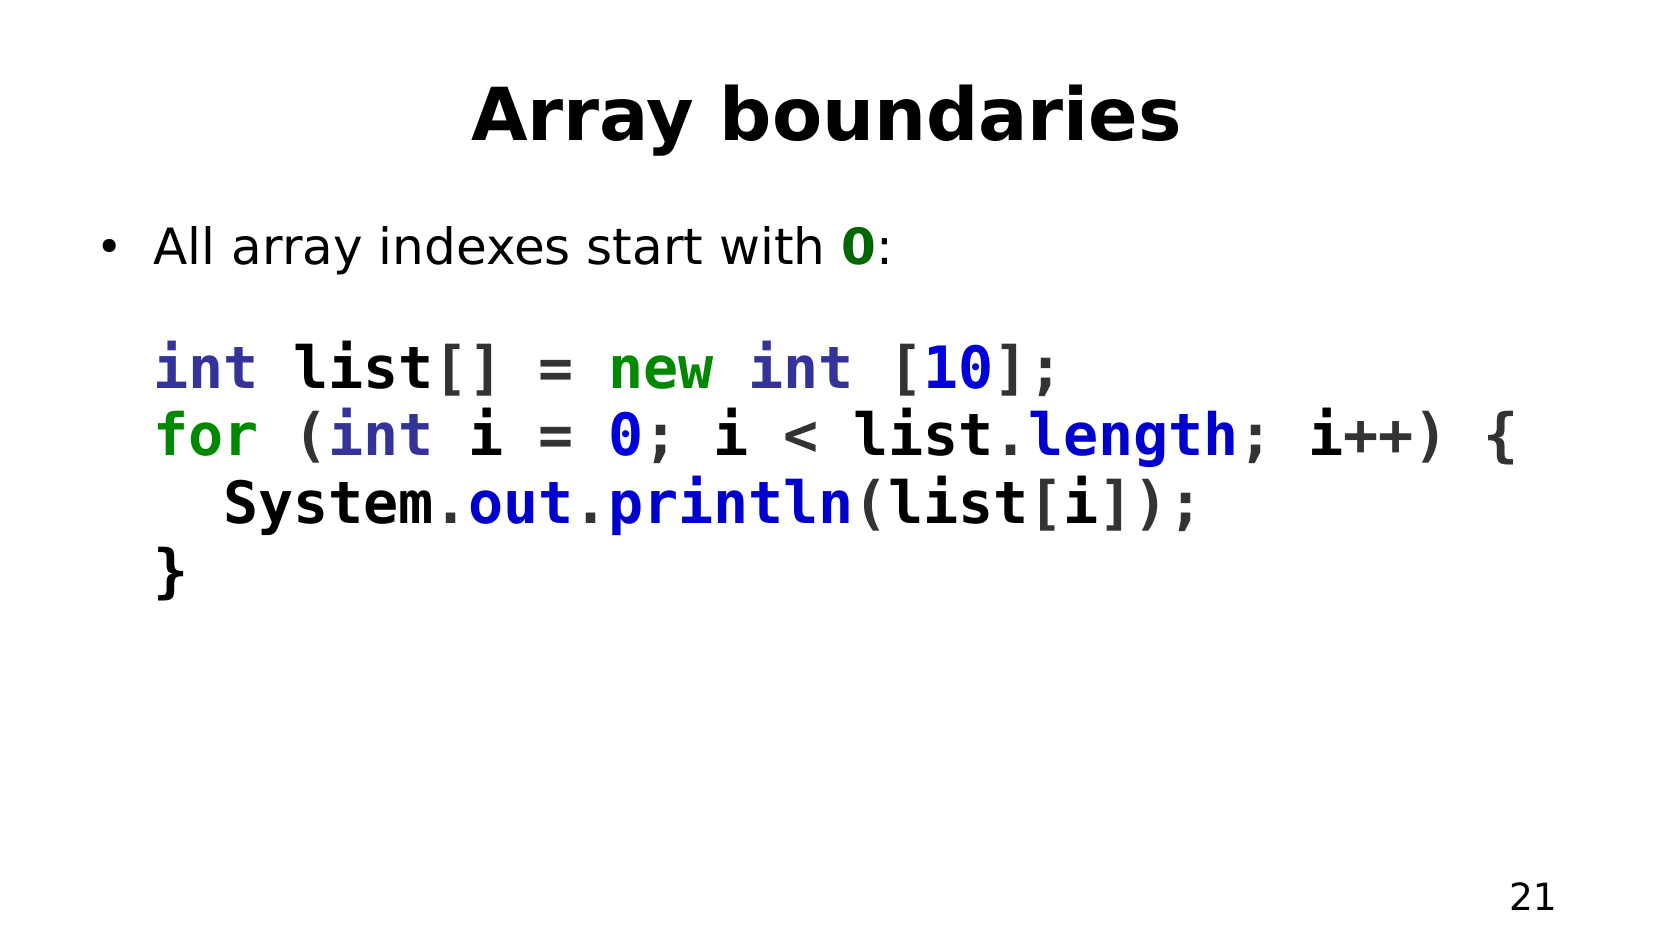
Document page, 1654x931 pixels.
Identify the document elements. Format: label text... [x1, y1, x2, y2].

title Array boundaries [82, 72, 1571, 158]
list All array indexes start with 0: int list[] = new int [10]; for (int i = 0; i < list.length; i++) { System.out.println(list[i]); } [82, 217, 1538, 758]
